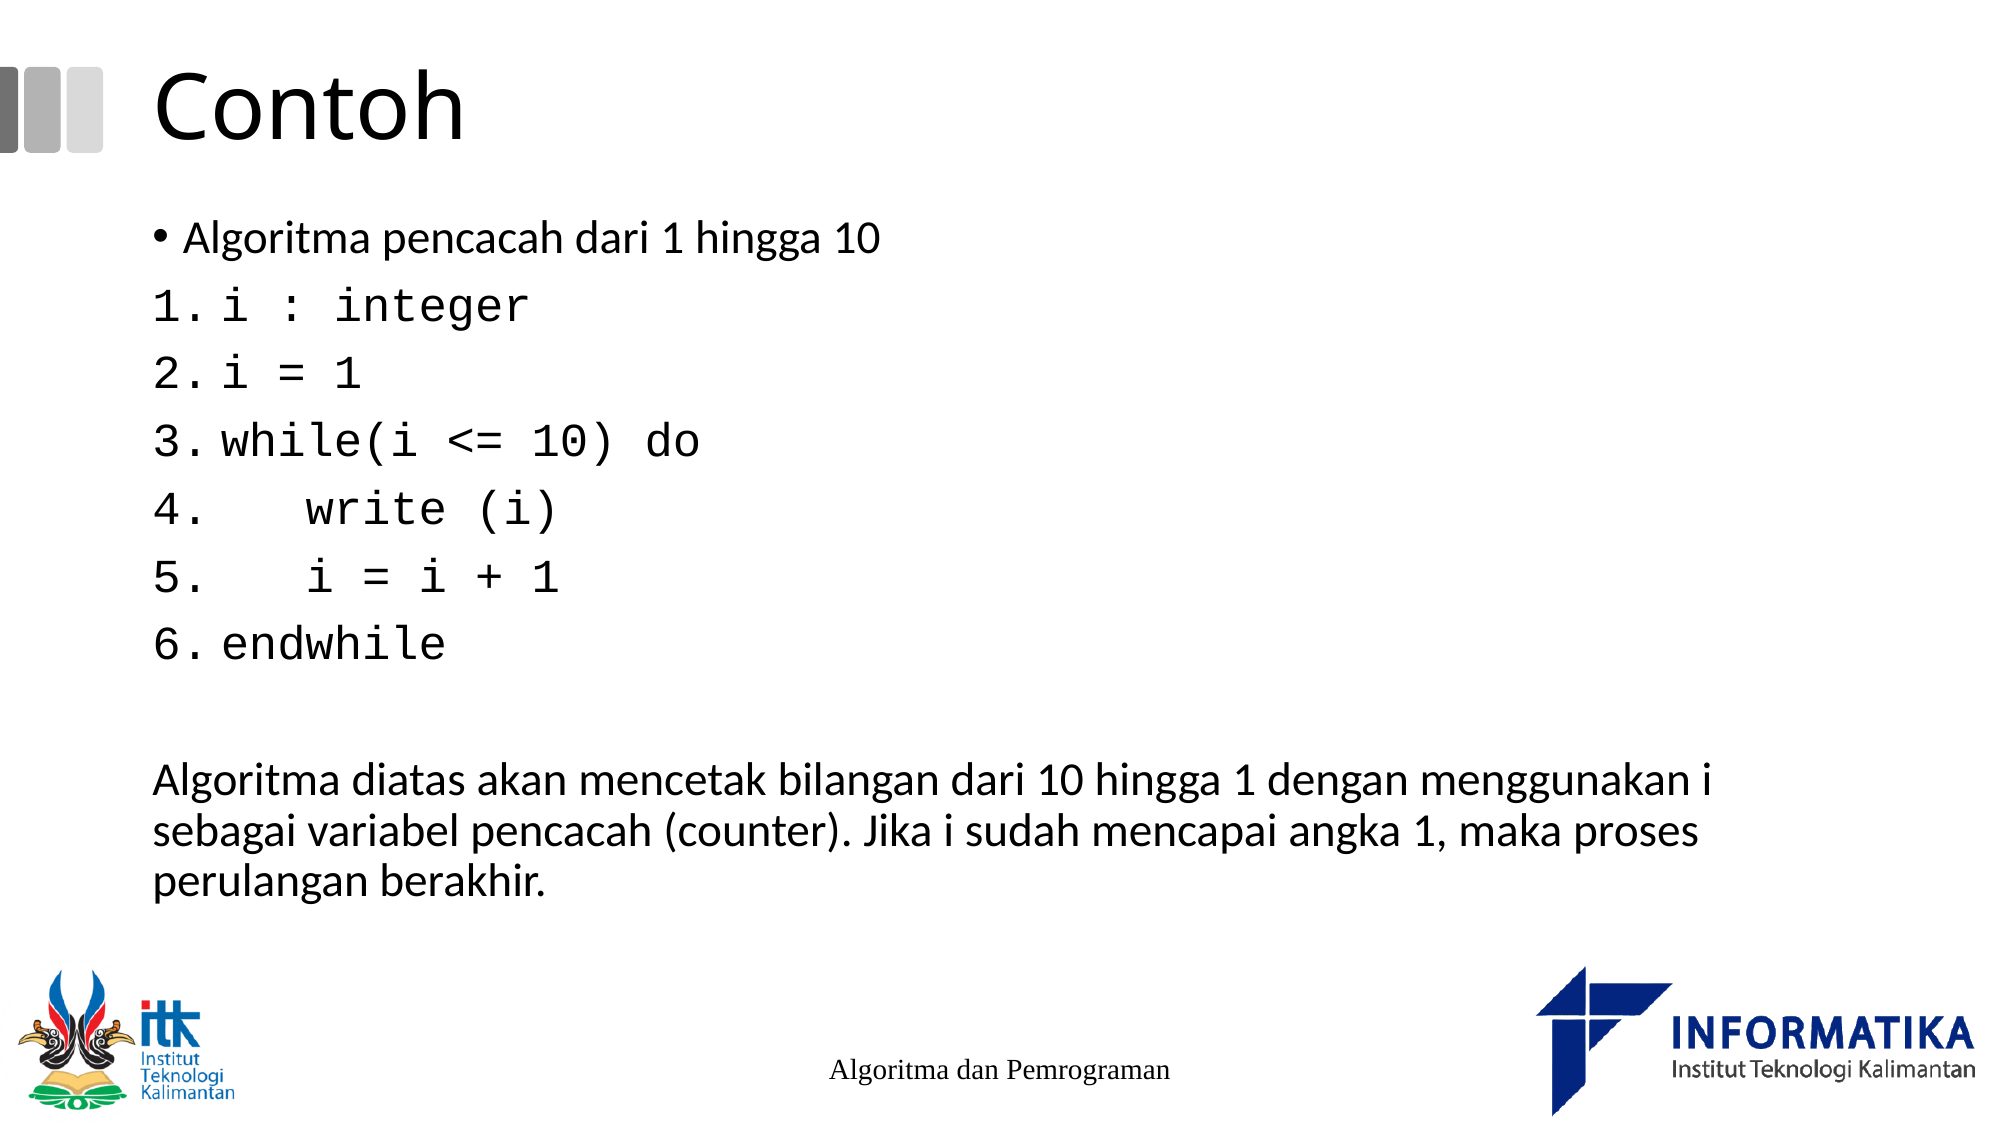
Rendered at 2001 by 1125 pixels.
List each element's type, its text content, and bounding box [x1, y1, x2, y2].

title Contoh [137, 1, 1863, 205]
list Algoritma pencacah dari 1 hingga 10 i : integer i = 1 while(i <= 10) do write (i) i = i + 1 endwhile Algoritma diatas akan mencetak bilangan dari 10 hingga 1 dengan menggunakan i sebagai variabel pencacah (counter). Jika i sudah mencapai angka 1, maka proses perulangan berakhir. [137, 205, 1863, 920]
picture [1534, 965, 1976, 1118]
picture [0, 935, 253, 1125]
